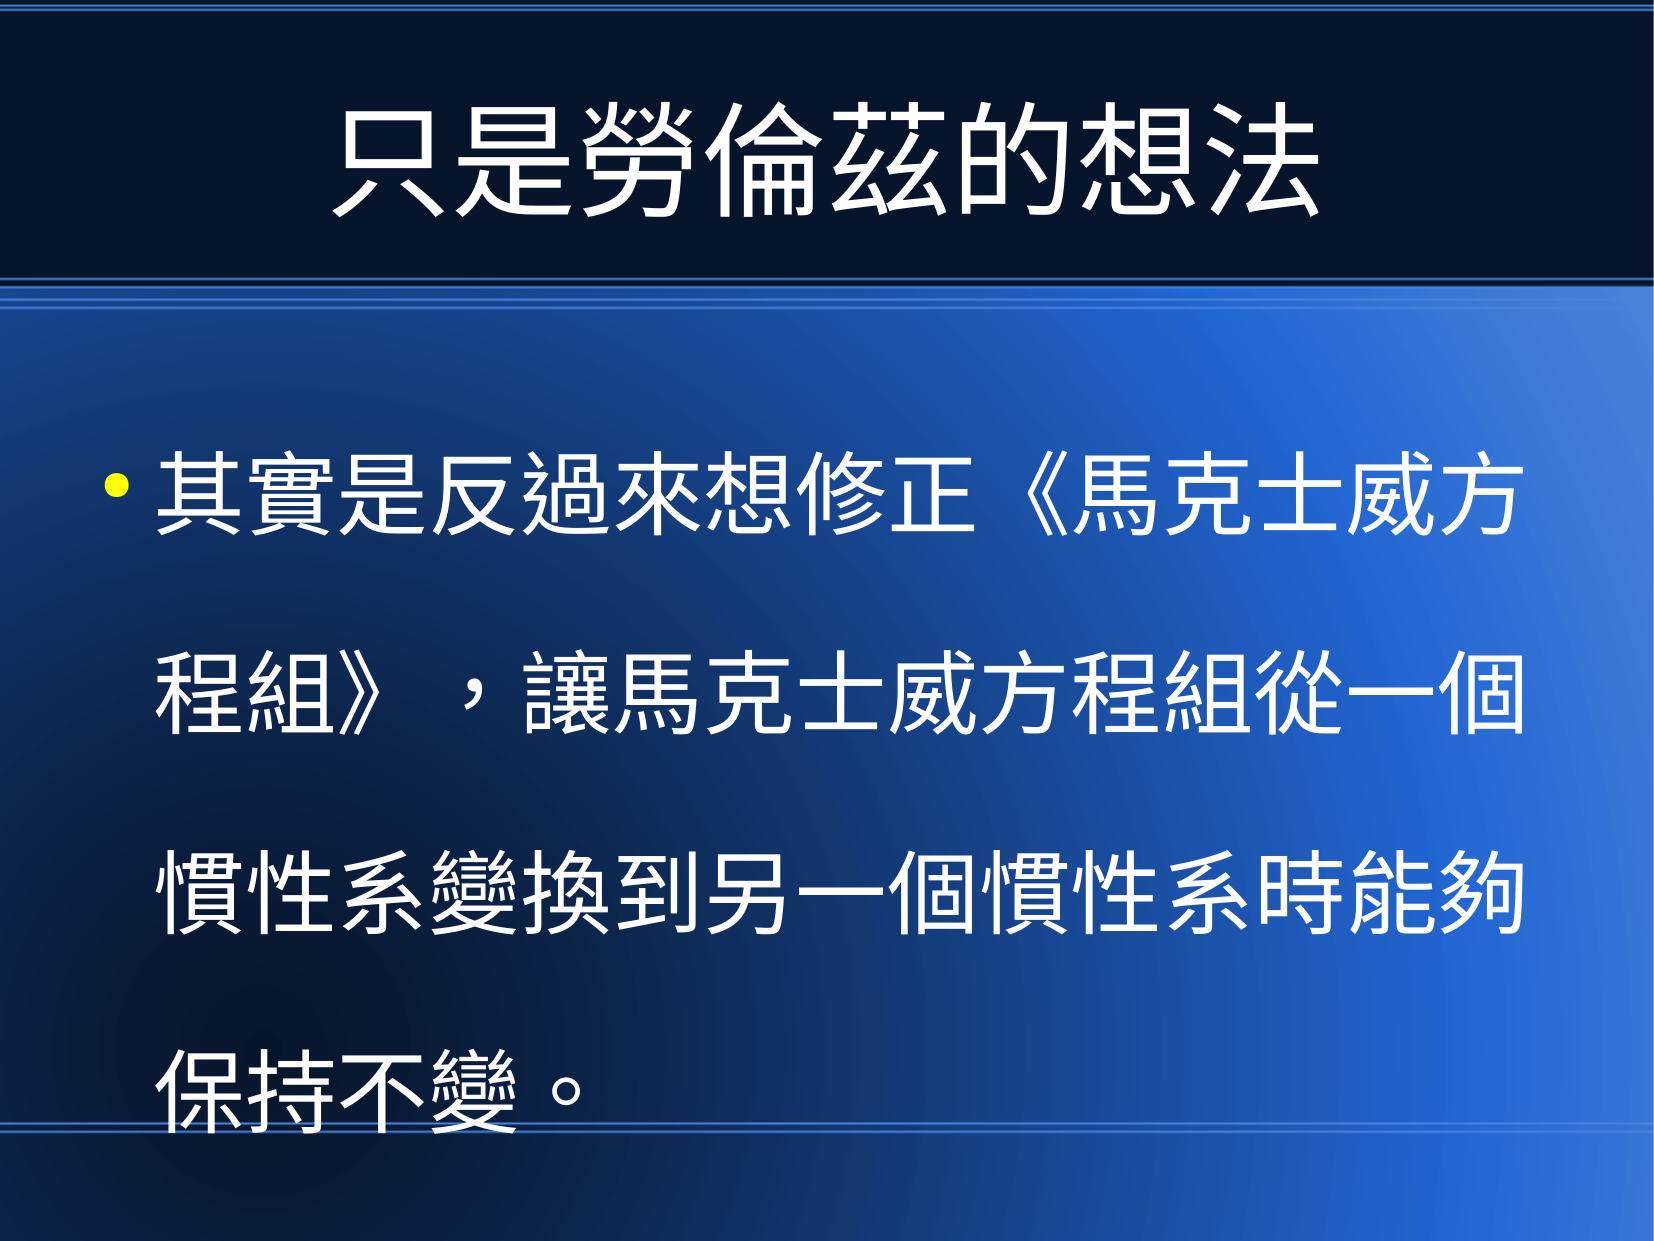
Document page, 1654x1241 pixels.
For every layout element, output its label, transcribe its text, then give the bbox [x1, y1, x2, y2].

picture [0, 0, 1654, 1241]
title 只是勞倫茲的想法 [82, 49, 1571, 257]
list 其實是反過來想修正《馬克士威方程組》，讓馬克士威方程組從一個慣性系變換到另一個慣性系時能夠保持不變。 [82, 355, 1571, 1241]
